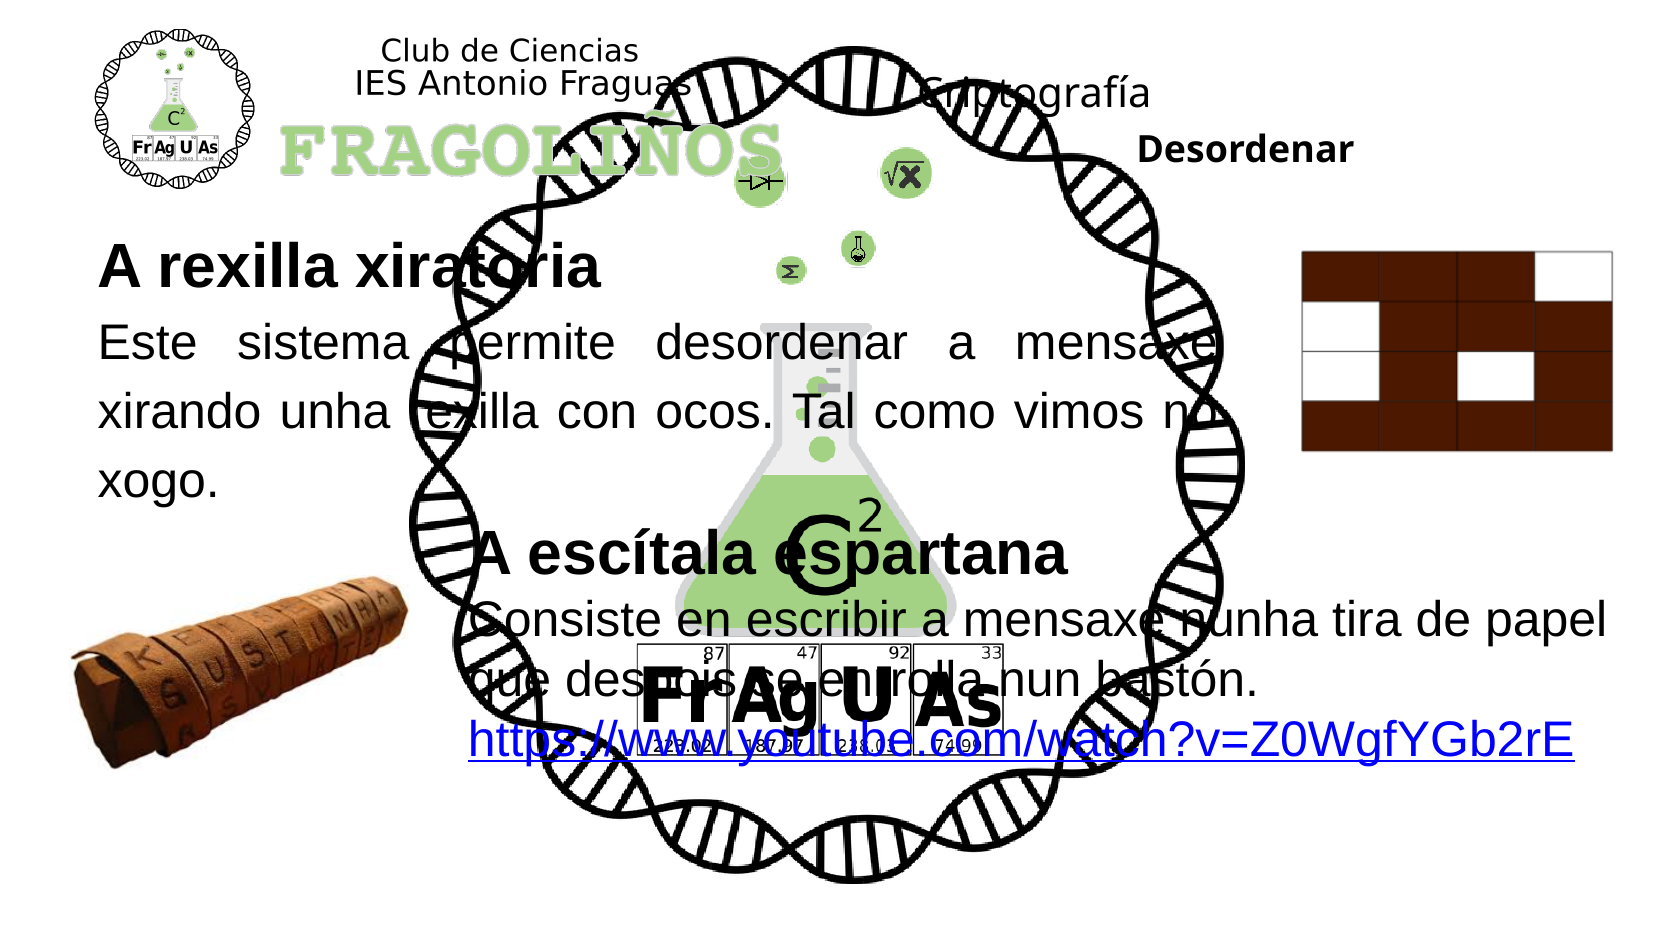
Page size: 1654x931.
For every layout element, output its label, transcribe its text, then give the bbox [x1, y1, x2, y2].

text_box Desordenar [902, 118, 1589, 178]
picture [82, 29, 1245, 497]
picture [867, 733, 880, 753]
picture [69, 532, 1245, 884]
text_box A escítala espartana Consiste en escribir a mensaxe nunha tira de papel que despois se enrrolla nun bastón. https://www.youtube.com/watch?v=Z0WgfYGb2rE [453, 497, 1624, 727]
text_box Criptografía [902, 58, 1589, 118]
picture [1267, 236, 1624, 456]
picture [531, 733, 544, 753]
text_box A rexilla xiratoria Este sistema permite desordenar a mensaxe xirando unha rexilla con ocos. Tal como vimos no xogo. [82, 210, 1234, 532]
